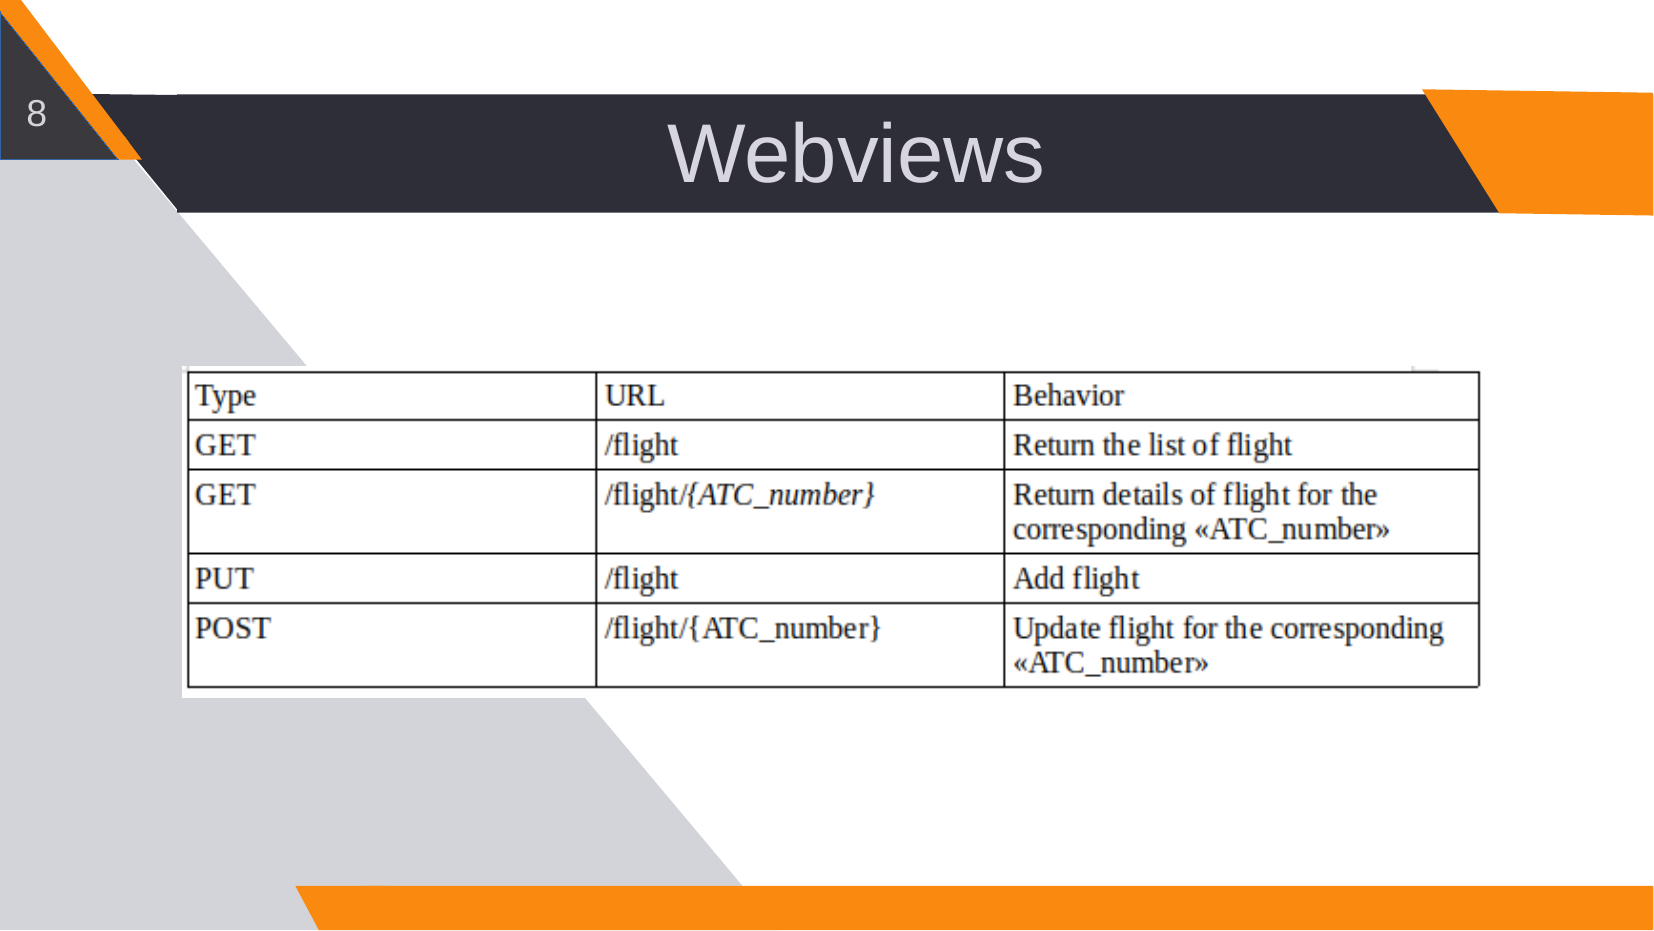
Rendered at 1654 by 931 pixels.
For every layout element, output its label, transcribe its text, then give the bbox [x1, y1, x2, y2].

text_box [0, 0, 1654, 931]
picture [182, 366, 1490, 698]
text_box [1421, 89, 1654, 216]
text_box 8 [11, 84, 48, 142]
text_box Webviews [177, 94, 1498, 213]
